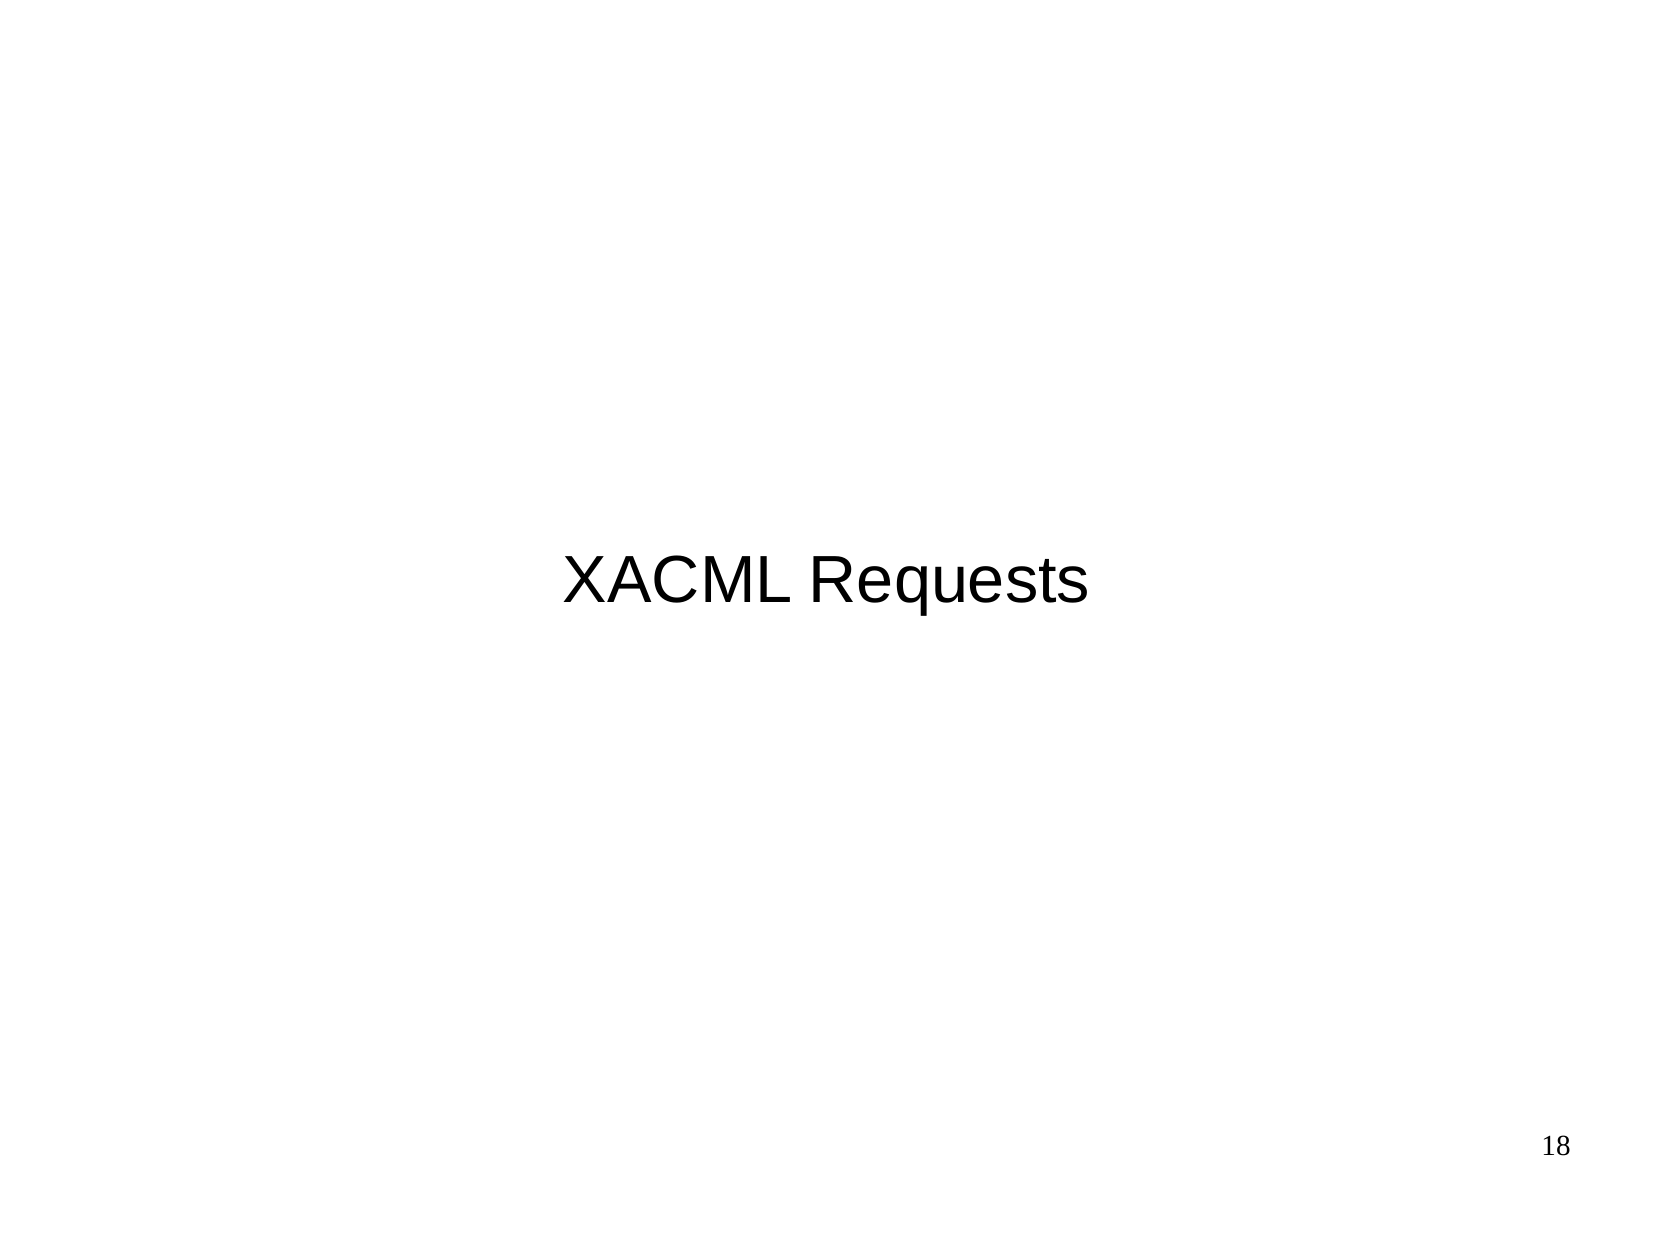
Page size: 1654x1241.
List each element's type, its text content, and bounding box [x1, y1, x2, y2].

subtitle XACML Requests [82, 49, 1571, 1109]
